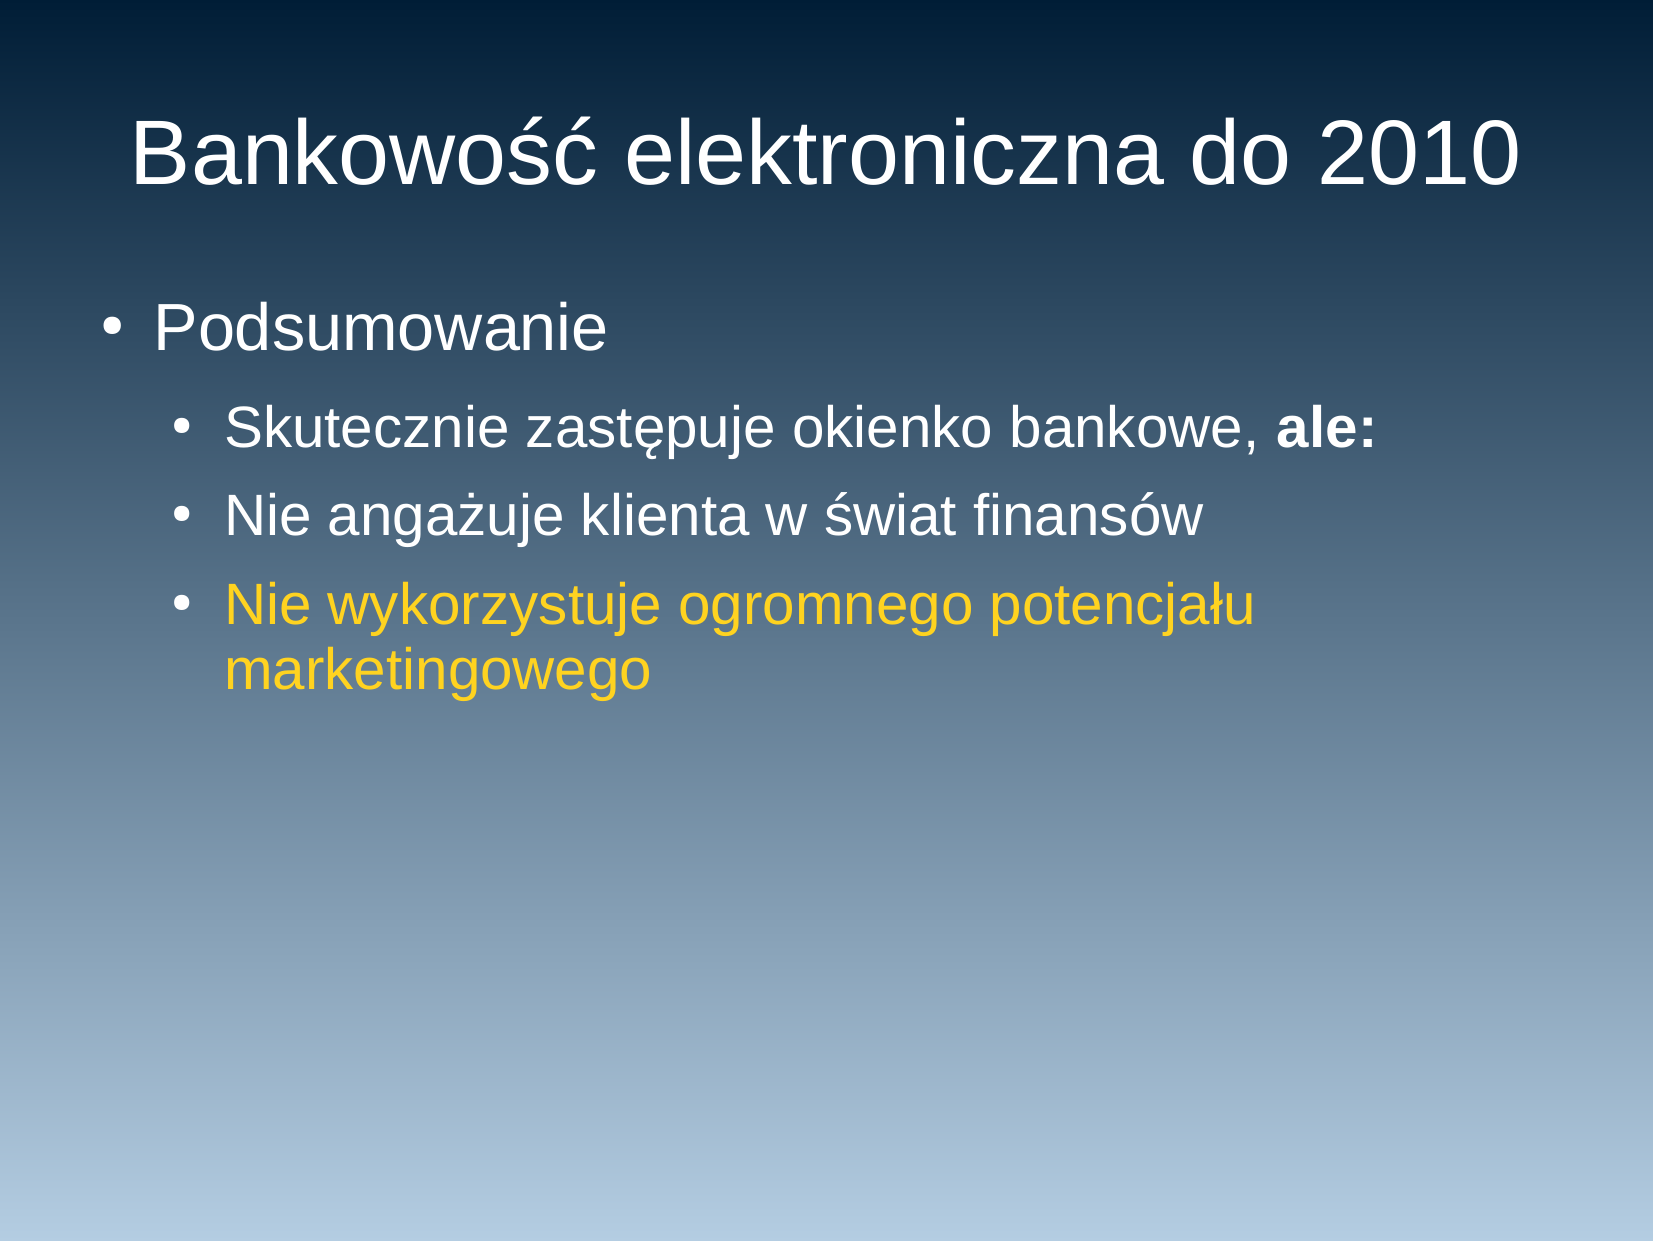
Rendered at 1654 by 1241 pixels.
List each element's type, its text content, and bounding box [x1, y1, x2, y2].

list Podsumowanie Skutecznie zastępuje okienko bankowe, ale: Nie angażuje klienta w świat finansów Nie wykorzystuje ogromnego potencjału marketingowego [82, 290, 1571, 1109]
title Bankowość elektroniczna do 2010 [82, 49, 1571, 257]
